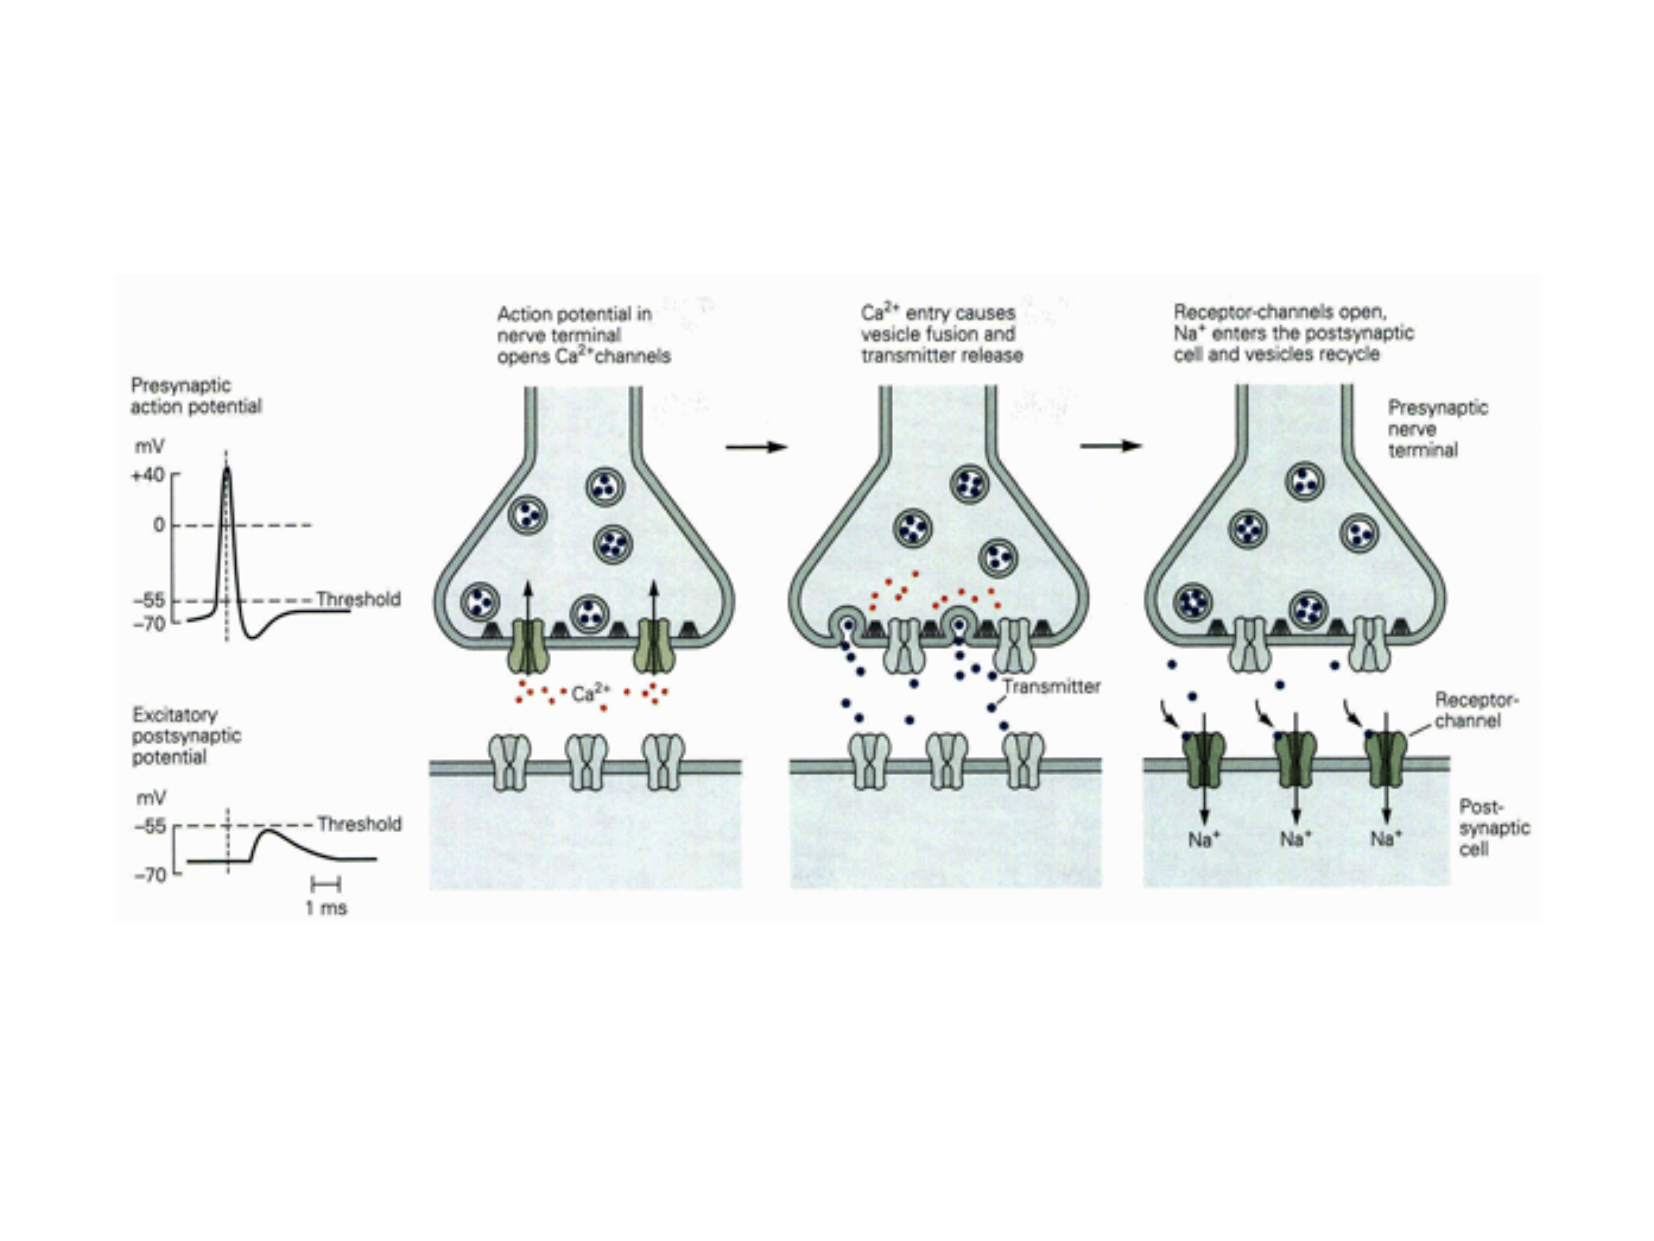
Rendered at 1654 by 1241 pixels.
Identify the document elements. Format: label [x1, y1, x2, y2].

picture [95, 247, 1558, 932]
